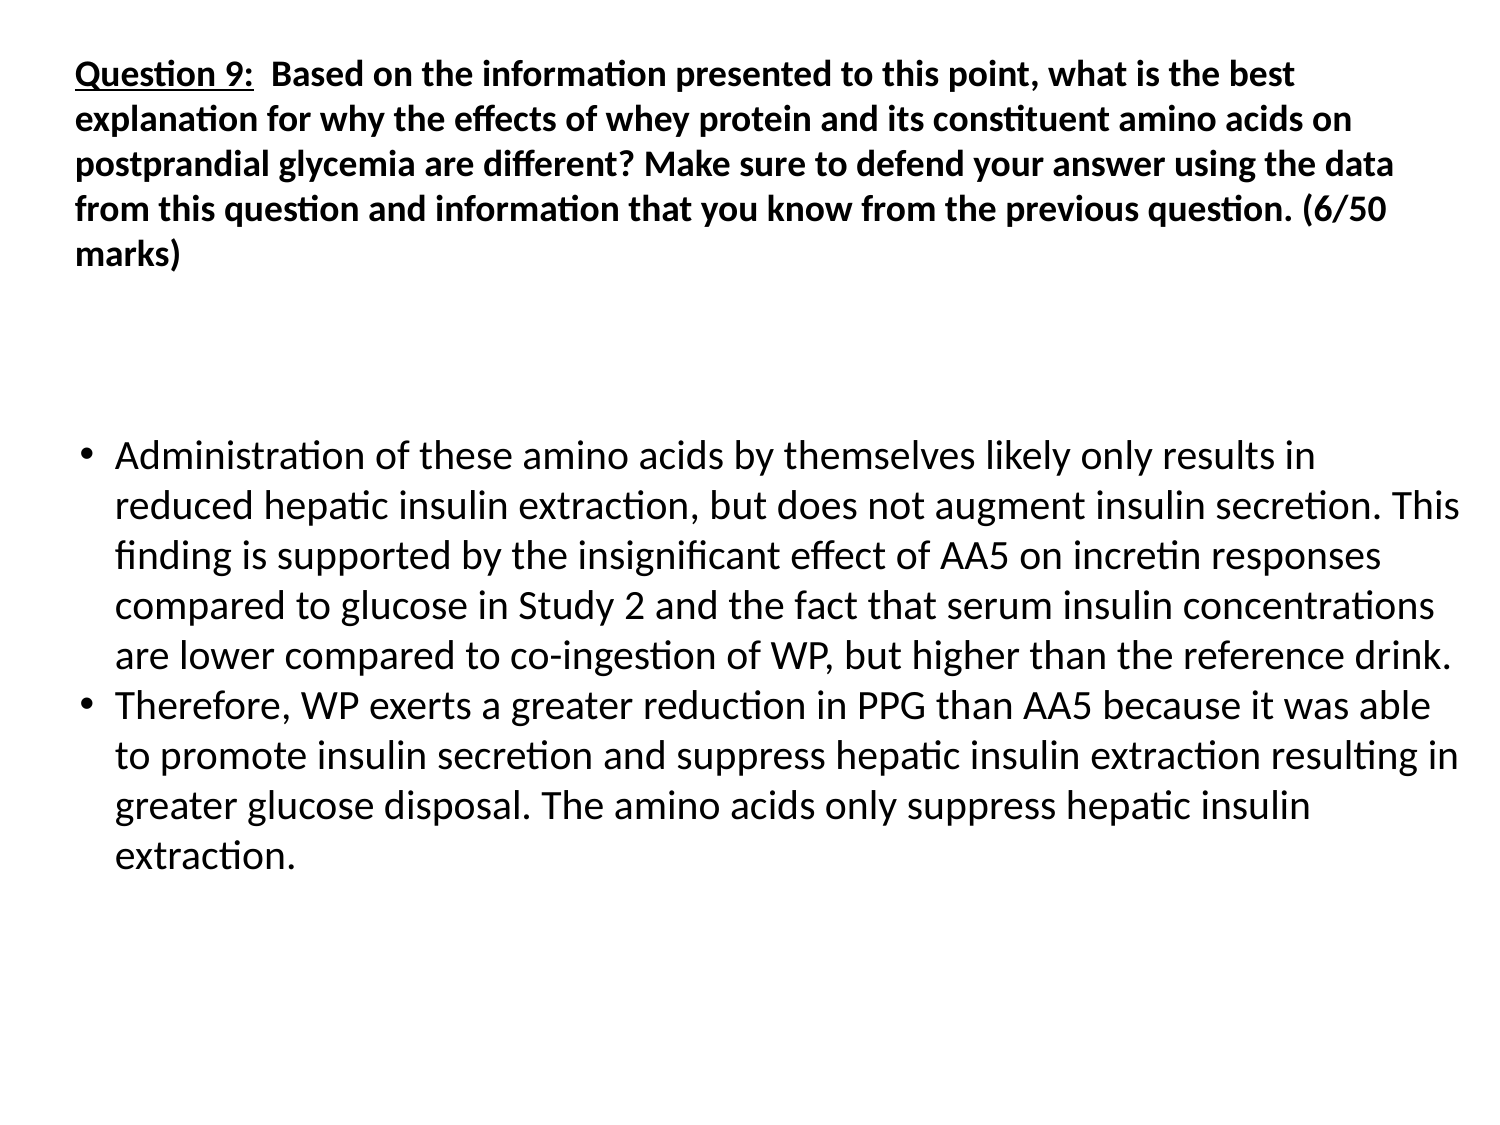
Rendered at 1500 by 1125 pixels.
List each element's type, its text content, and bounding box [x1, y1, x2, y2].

text_box Administration of these amino acids by themselves likely only results in reduced hepatic insulin extraction, but does not augment insulin secretion. This finding is supported by the insignificant effect of AA5 on incretin responses compared to glucose in Study 2 and the fact that serum insulin concentrations are lower compared to co-ingestion of WP, but higher than the reference drink. Therefore, WP exerts a greater reduction in PPG than AA5 because it was able to promote insulin secretion and suppress hepatic insulin extraction resulting in greater glucose disposal. The amino acids only suppress hepatic insulin extraction. [64, 330, 1478, 994]
text_box Question 9: Based on the information presented to this point, what is the best explanation for why the effects of whey protein and its constituent amino acids on postprandial glycemia are different? Make sure to defend your answer using the data from this question and information that you know from the previous question. (6/50 marks) [60, 41, 1478, 457]
